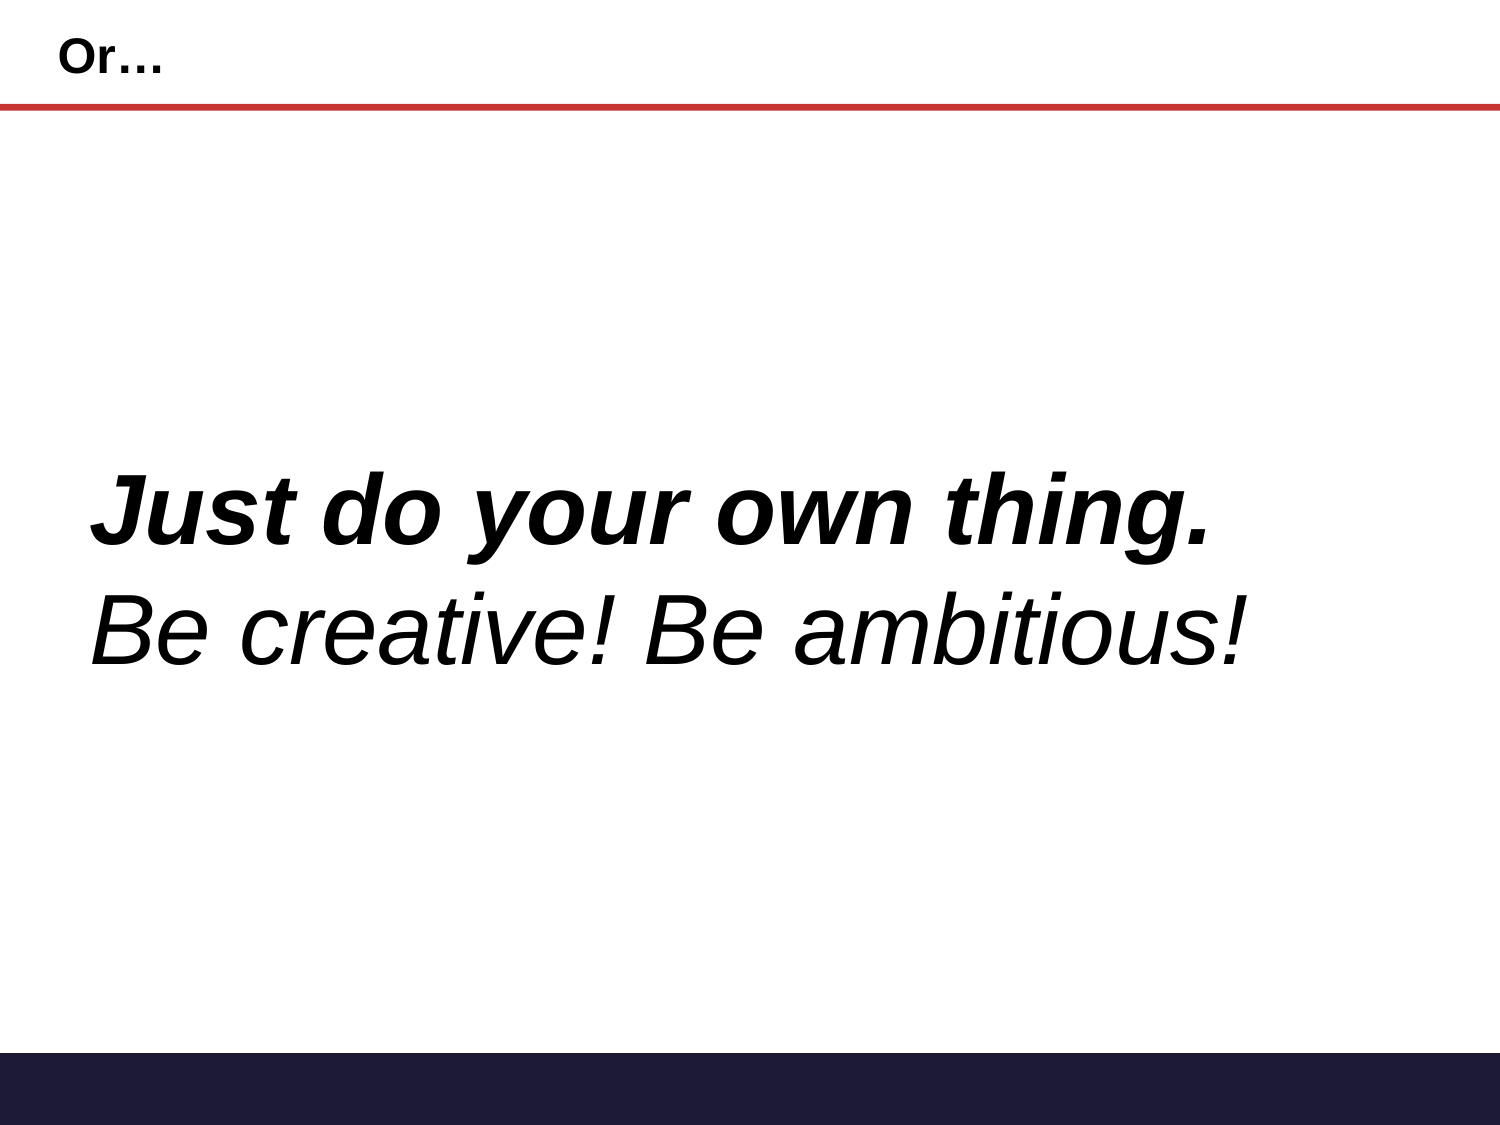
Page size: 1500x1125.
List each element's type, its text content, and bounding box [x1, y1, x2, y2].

text_box Just do your own thing. Be creative! Be ambitious! [81, 437, 1450, 693]
text_box Or… [49, 16, 948, 92]
